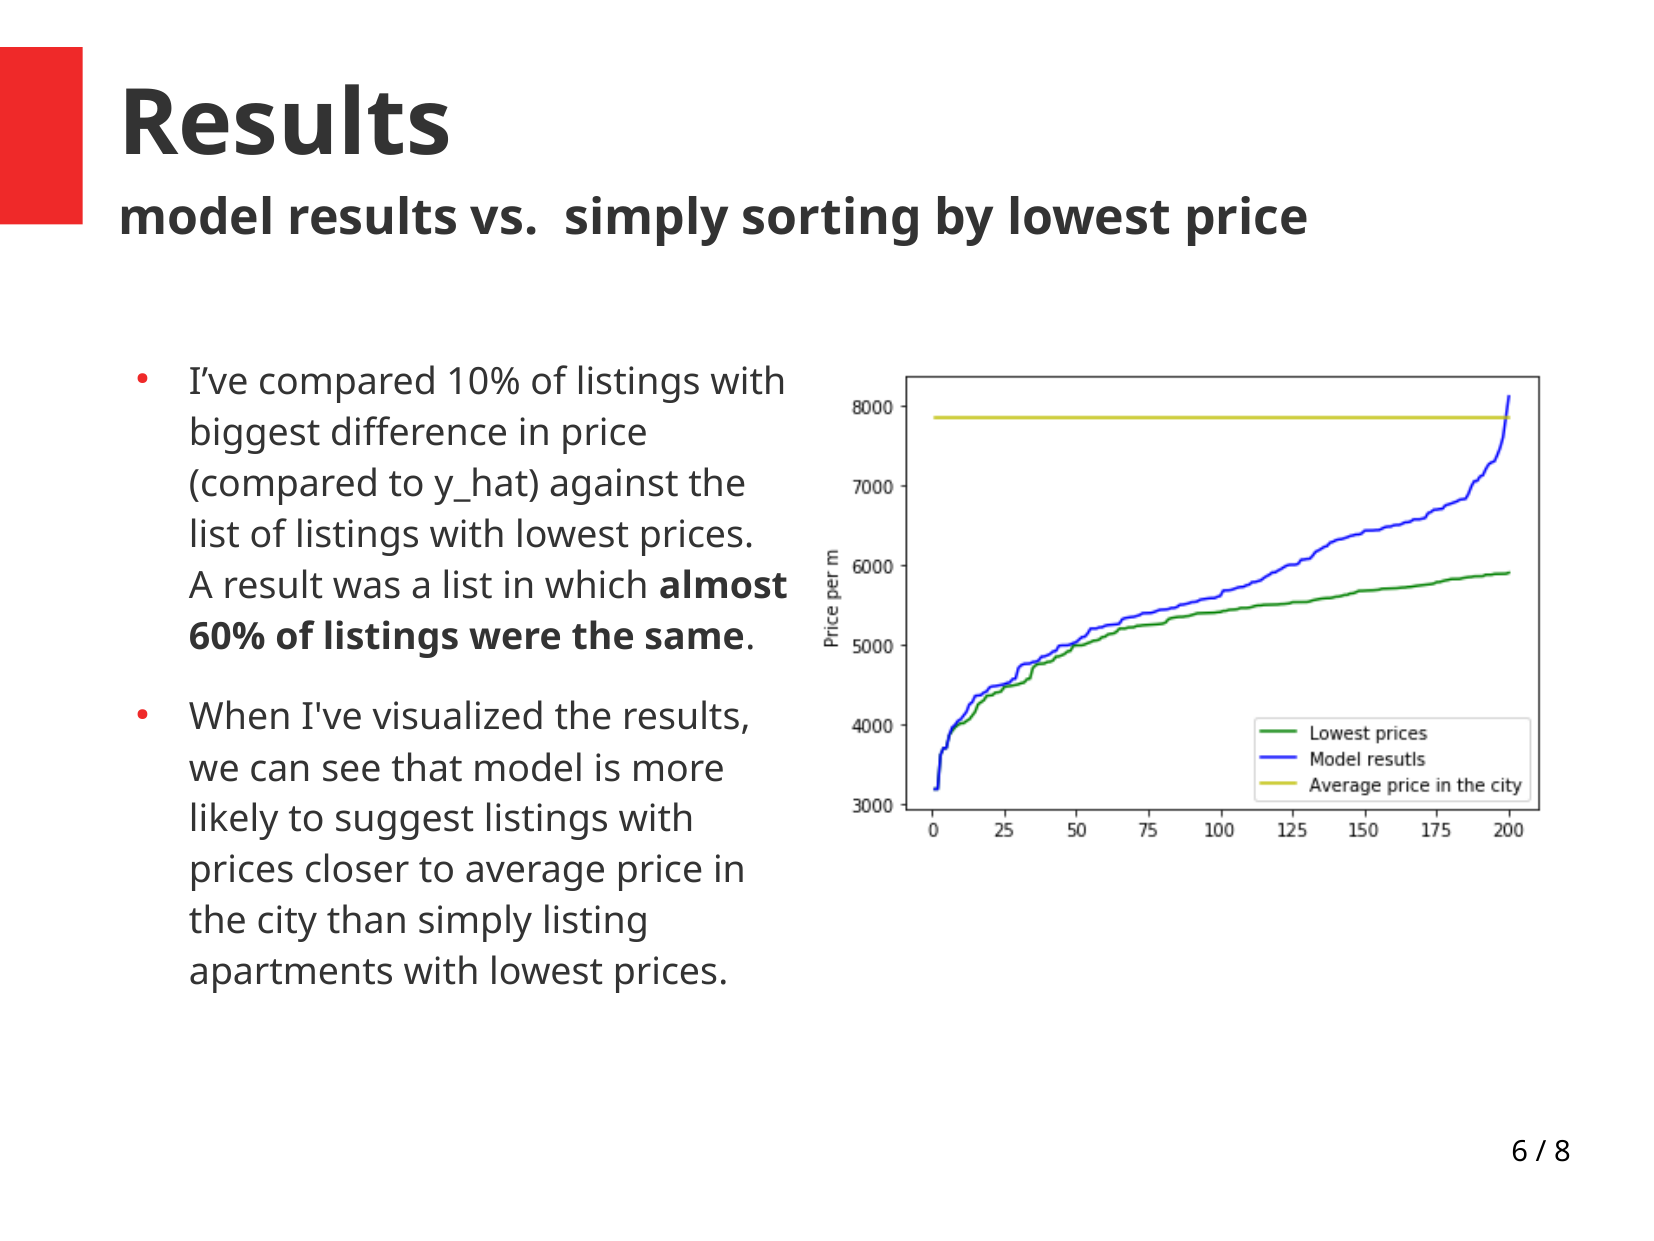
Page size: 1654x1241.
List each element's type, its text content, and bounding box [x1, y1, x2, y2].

picture [814, 366, 1549, 851]
list I’ve compared 10% of listings with biggest difference in price (compared to y_hat) against the list of listings with lowest prices. A result was a list in which almost 60% of listings were the same. When I've visualized the results, we can see that model is more likely to suggest listings with prices closer to average price in the city than simply listing apartments with lowest prices. [118, 354, 792, 1134]
title Results model results vs. simply sorting by lowest price [118, 49, 1571, 257]
